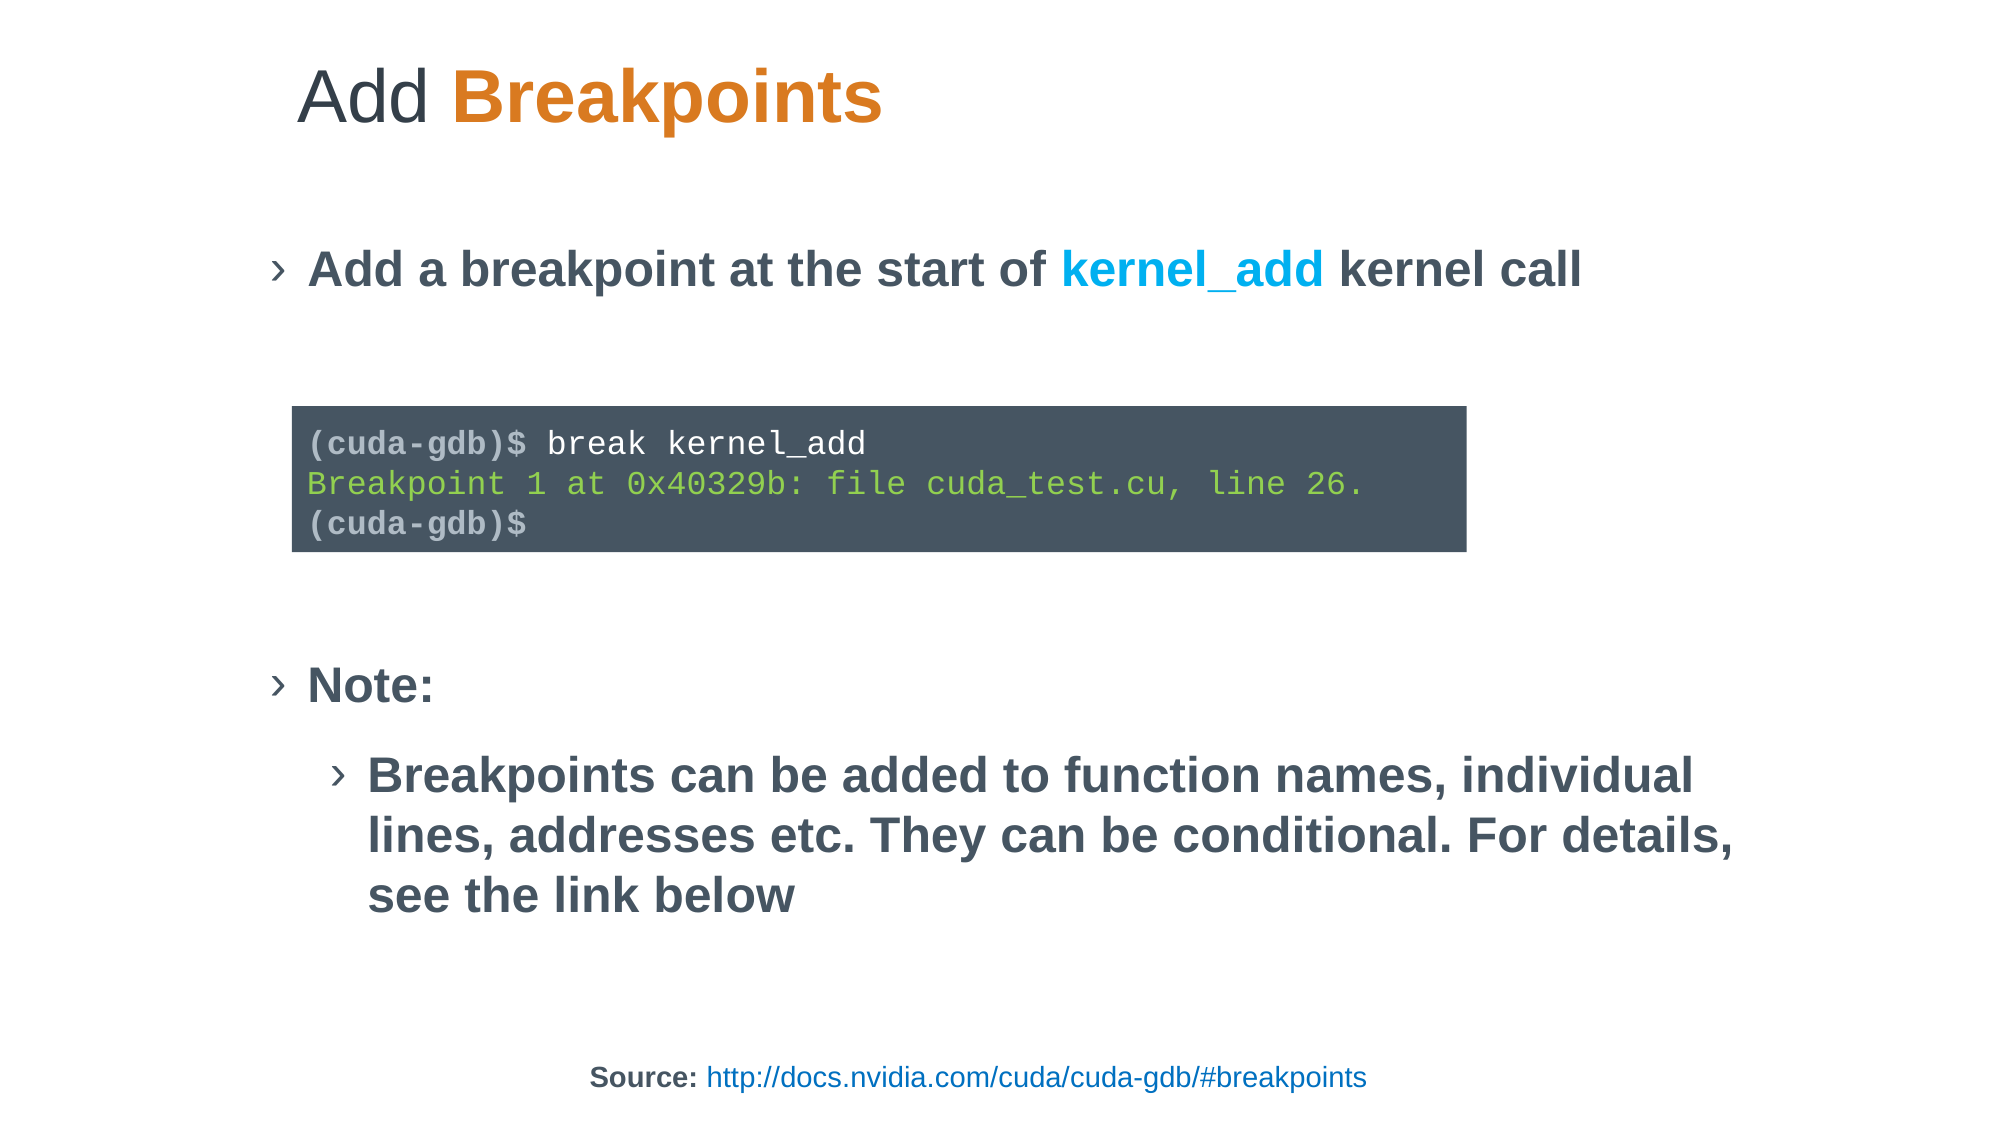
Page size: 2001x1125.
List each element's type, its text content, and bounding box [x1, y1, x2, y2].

text_box Add Breakpoints [261, 0, 1867, 147]
text_box Source: http://docs.nvidia.com/cuda/cuda-gdb/#breakpoints [217, 1050, 1741, 1102]
text_box (cuda-gdb)$ break kernel_add Breakpoint 1 at 0x40329b: file cuda_test.cu, line 26. (cuda-gdb)$ [291, 406, 1467, 553]
text_box Add a breakpoint at the start of kernel_add kernel call Note: Breakpoints can be added to function names, individual lines, addresses etc. They can be conditional. For details, see the link below [217, 235, 1845, 962]
